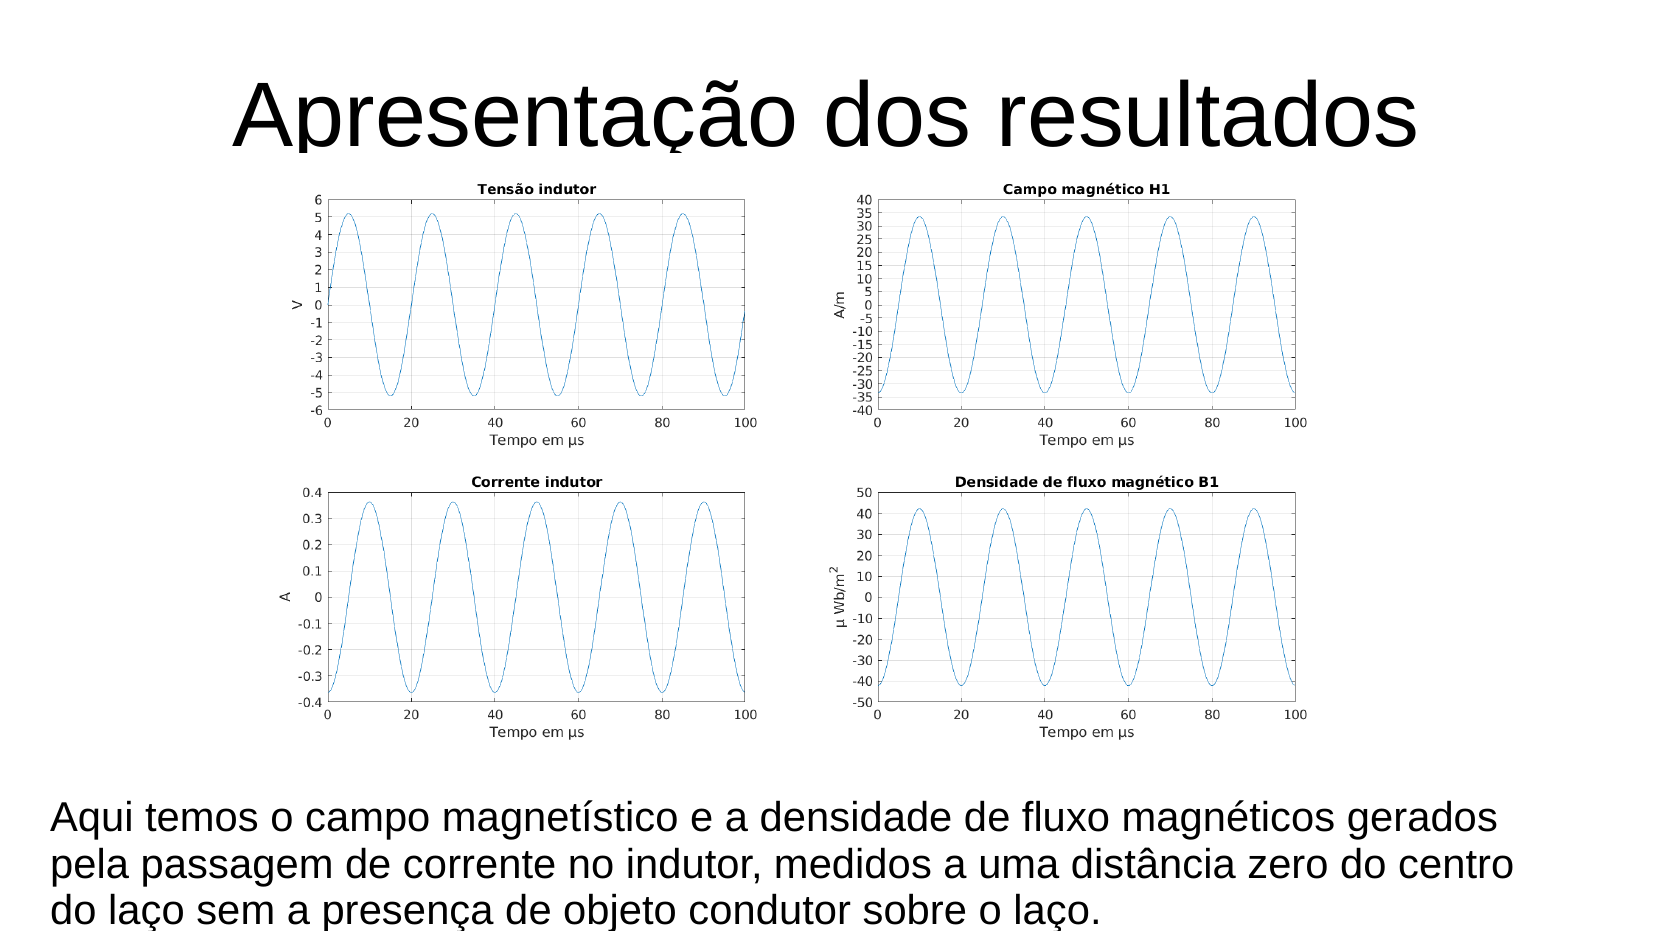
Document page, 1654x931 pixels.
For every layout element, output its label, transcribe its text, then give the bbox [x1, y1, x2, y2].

title Apresentação dos resultados [82, 12, 1571, 218]
picture [165, 153, 1414, 770]
text_box Aqui temos o campo magnetístico e a densidade de fluxo magnéticos gerados pela passagem de corrente no indutor, medidos a uma distância zero do centro do laço sem a presença de objeto condutor sobre o laço. [35, 786, 1583, 931]
